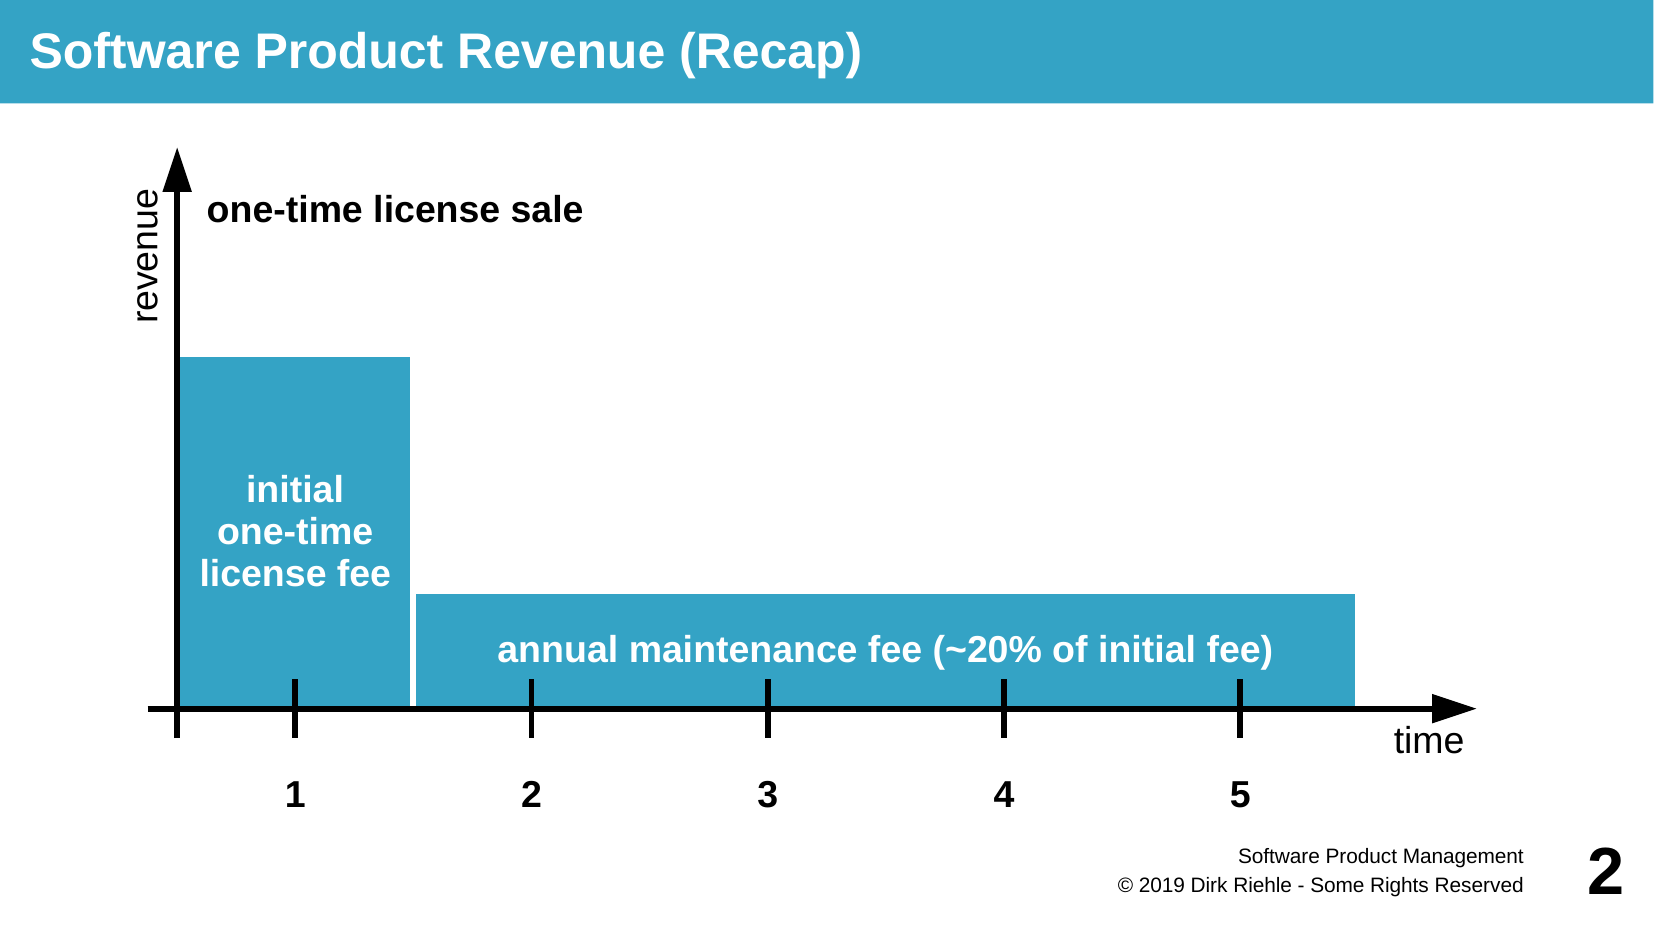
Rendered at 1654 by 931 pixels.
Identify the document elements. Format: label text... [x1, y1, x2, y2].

title Software Product Revenue (Recap) [0, 0, 1654, 104]
text_box 4 [944, 708, 1063, 827]
text_box 1 [236, 708, 355, 827]
text_box one-time license sale [177, 177, 1477, 414]
text_box initial one-time license fee [180, 414, 414, 706]
text_box 3 [708, 708, 827, 827]
text_box 2 [472, 708, 591, 827]
text_box annual maintenance fee (~20% of initial fee) [414, 590, 1359, 706]
text_box time [1358, 707, 1477, 826]
text_box revenue [88, 177, 177, 384]
text_box 5 [1181, 708, 1300, 827]
